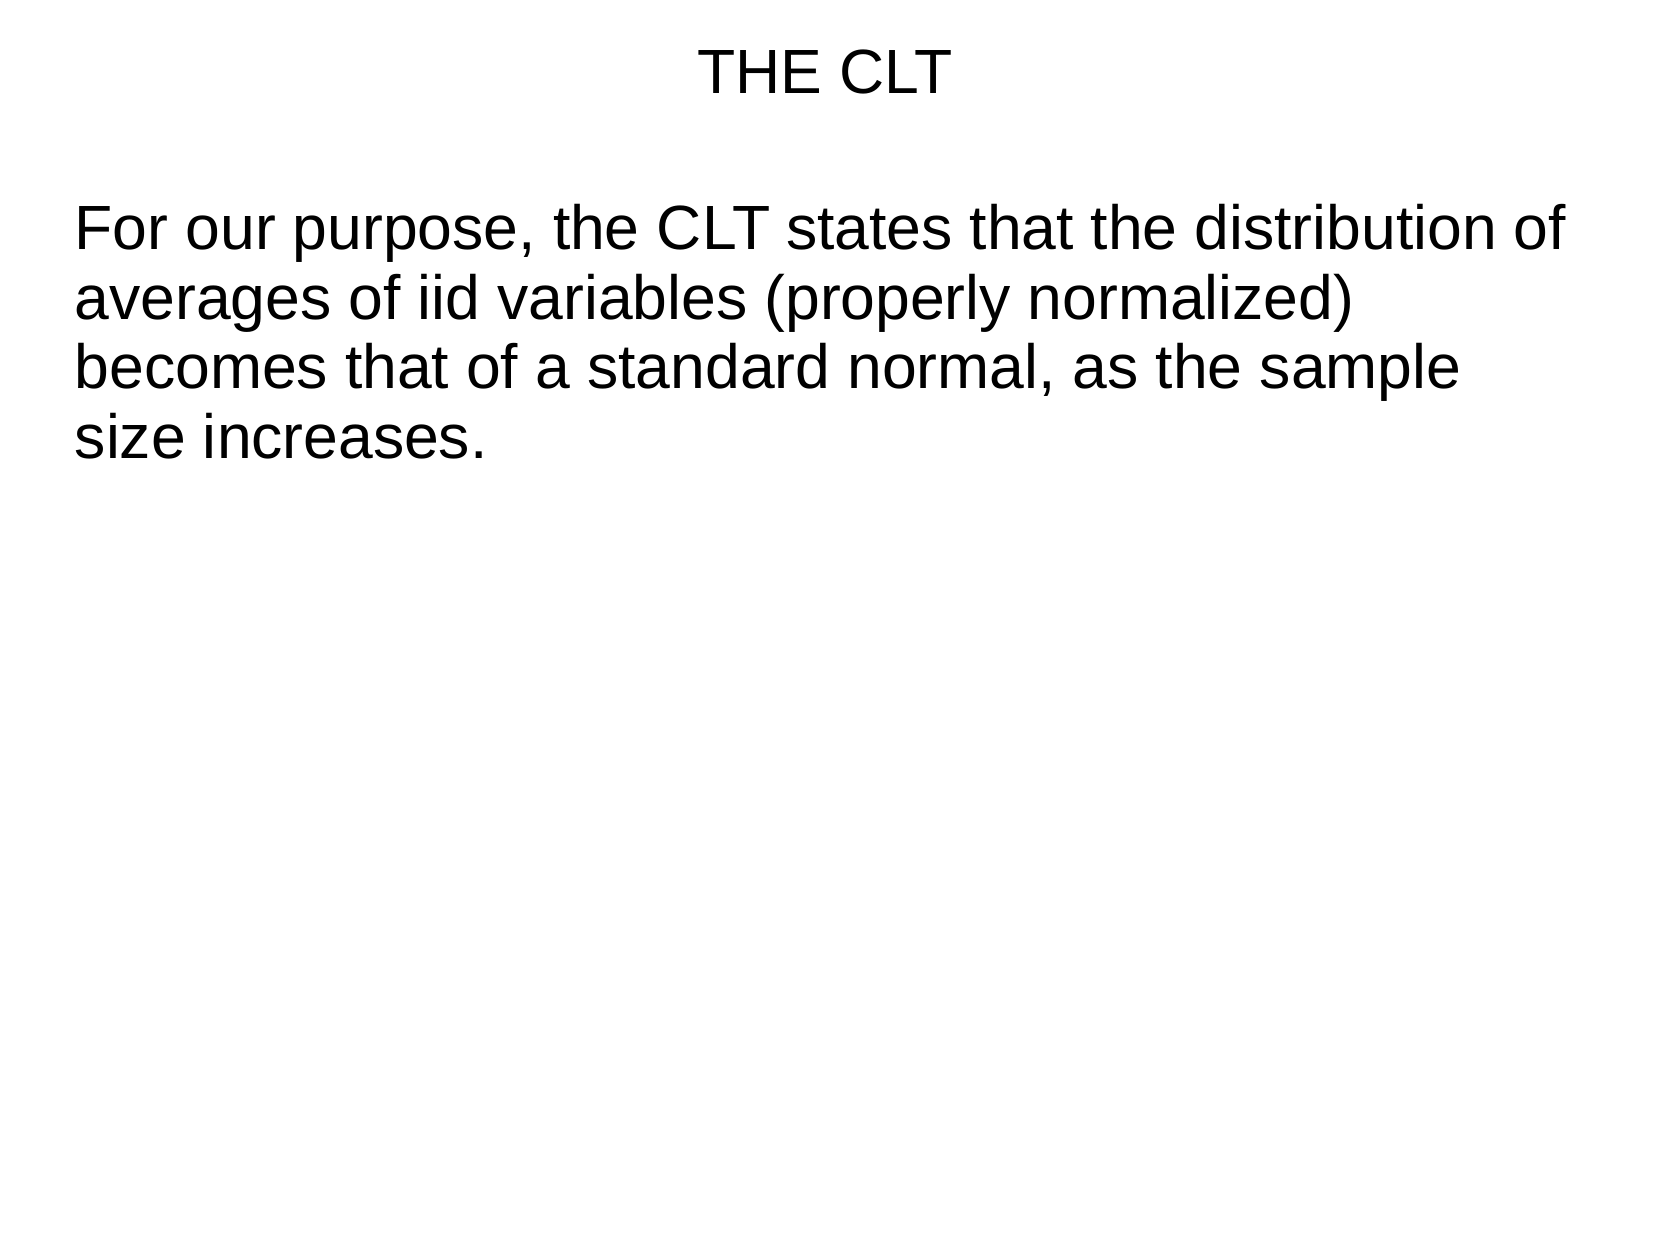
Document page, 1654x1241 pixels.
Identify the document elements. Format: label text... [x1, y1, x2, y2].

text_box For our purpose, the CLT states that the distribution of averages of iid variables (properly normalized) becomes that of a standard normal, as the sample size increases. [60, 185, 1591, 759]
text_box THE CLT [60, 30, 1591, 115]
